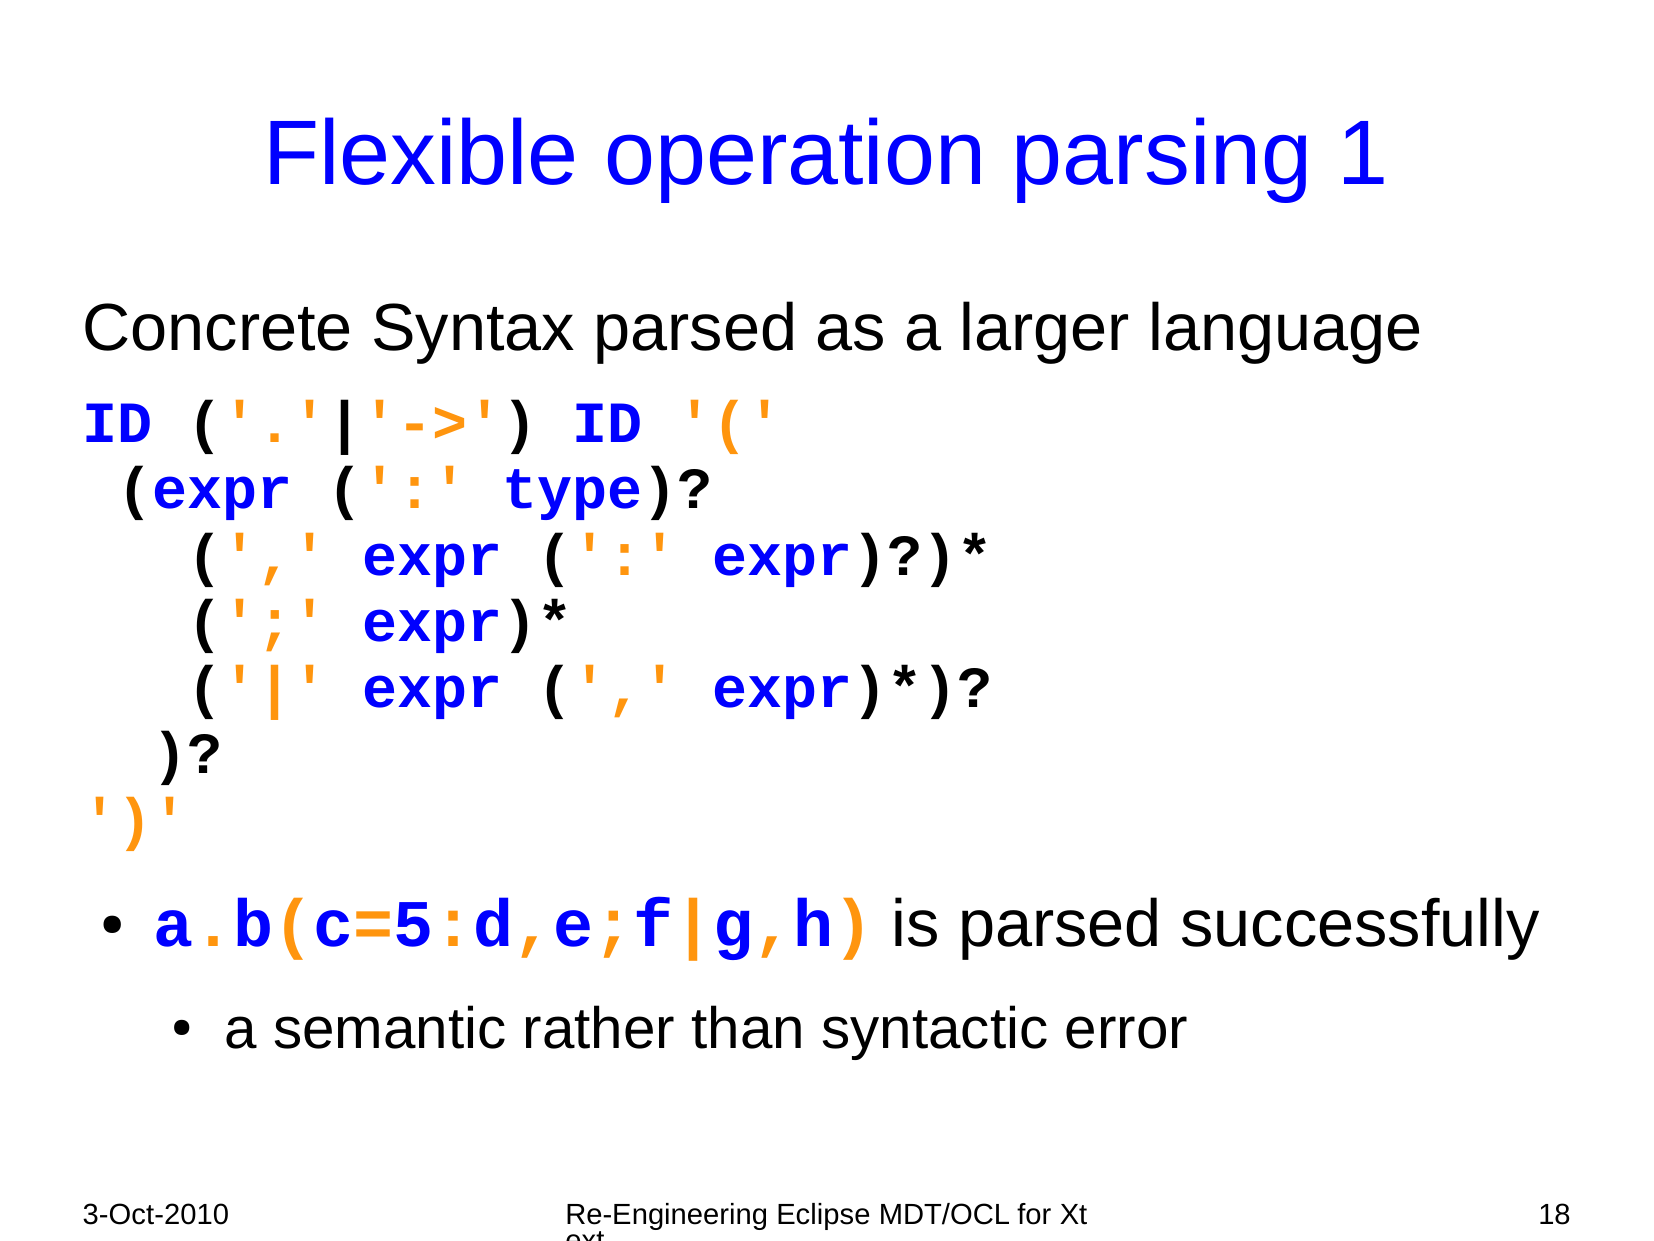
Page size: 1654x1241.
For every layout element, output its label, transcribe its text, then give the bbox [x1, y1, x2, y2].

title Flexible operation parsing 1 [82, 49, 1571, 257]
list Concrete Syntax parsed as a larger language ID ('.'|'->') ID '(' (expr (':' type)? (',' expr (':' expr)?)* (';' expr)* ('|' expr (',' expr)*)? )? ')' a.b(c=5:d,e;f|g,h) is parsed successfully a semantic rather than syntactic error [82, 290, 1571, 1094]
